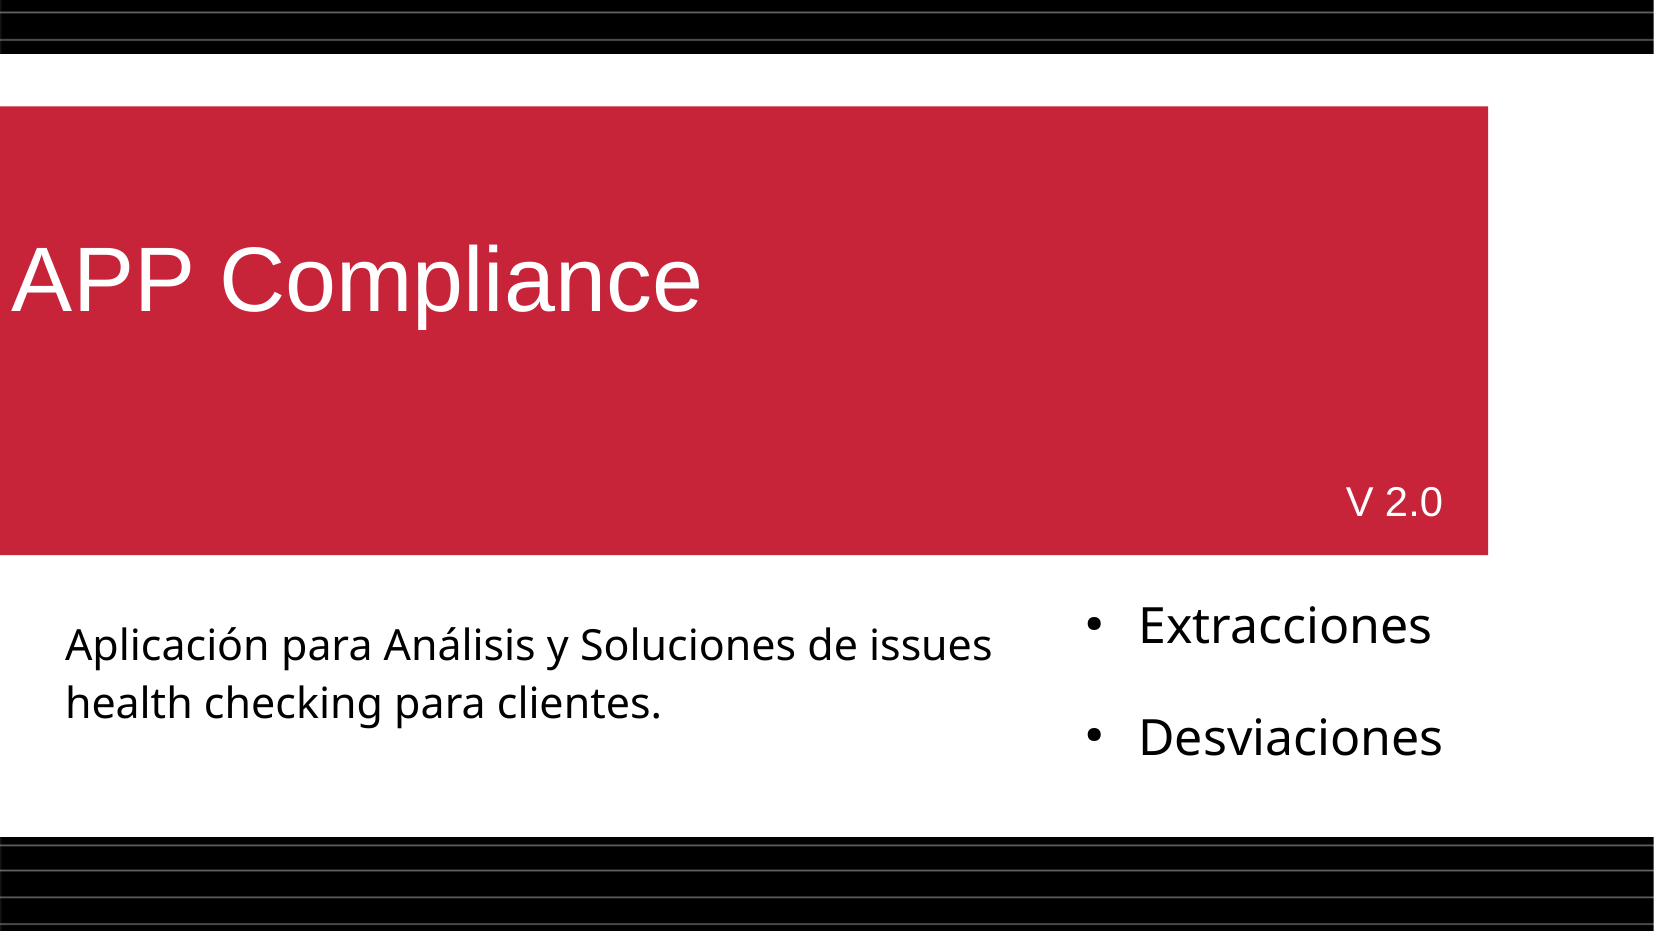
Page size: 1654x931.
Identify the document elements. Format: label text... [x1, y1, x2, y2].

list Desviaciones [1067, 701, 1489, 804]
list Aplicación para Análisis y Soluciones de issues health checking para clientes. [64, 614, 1053, 733]
list Extracciones [1067, 590, 1489, 692]
picture [0, 0, 1654, 54]
picture [0, 837, 1654, 931]
title APP Compliance V 2.0 [0, 106, 1489, 556]
